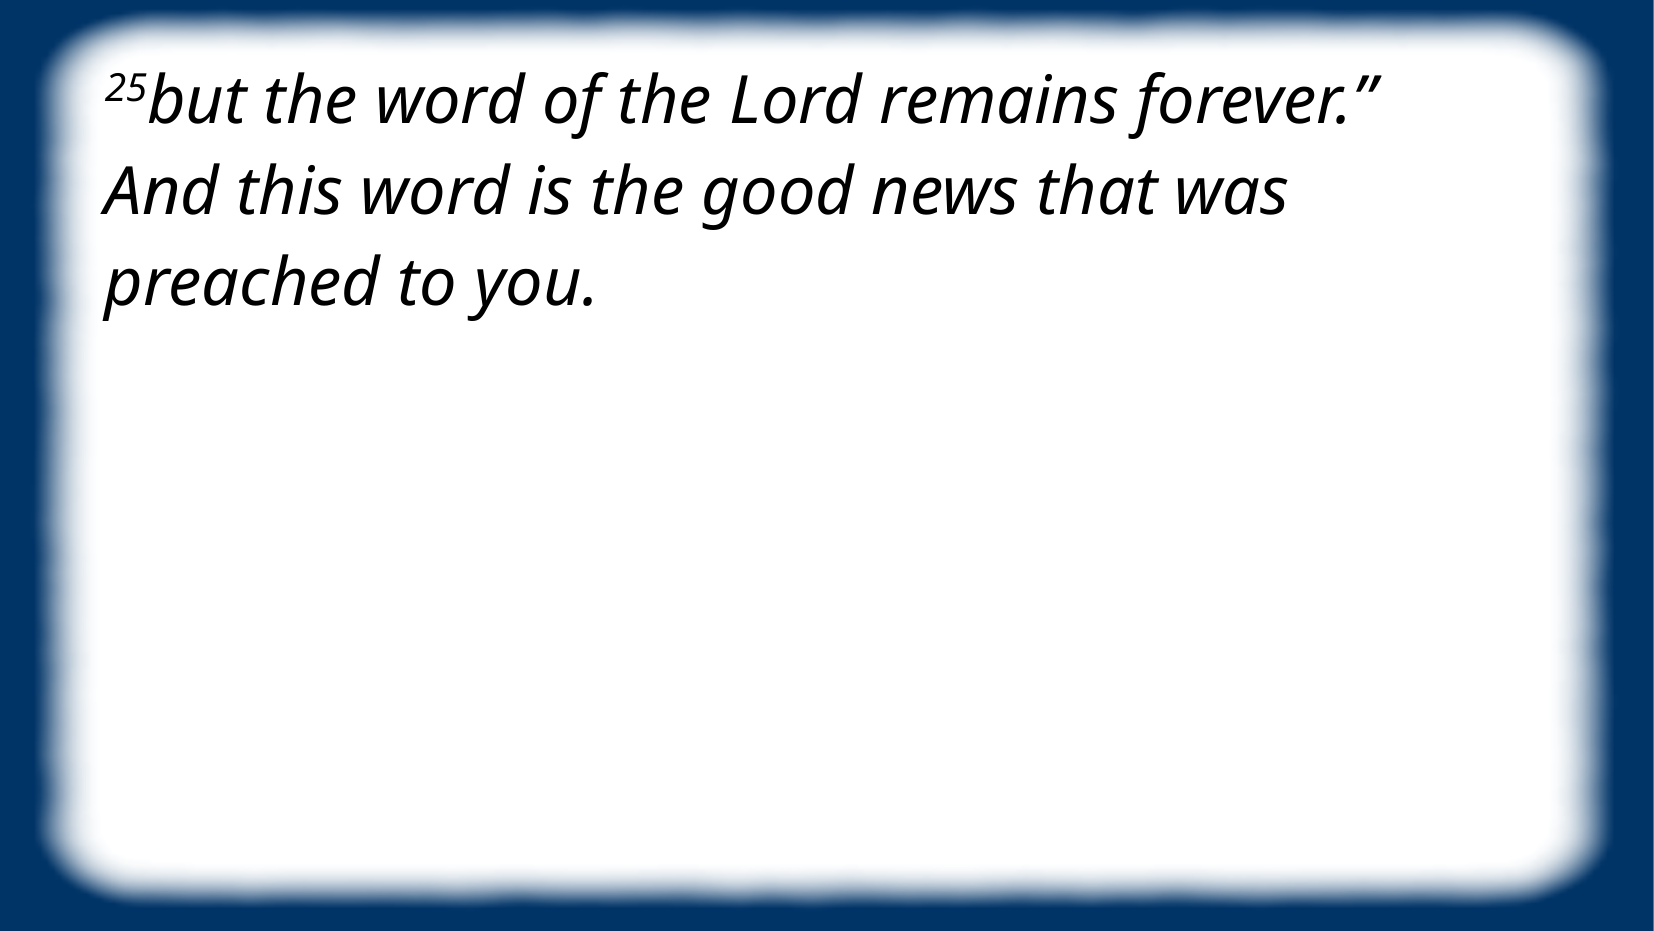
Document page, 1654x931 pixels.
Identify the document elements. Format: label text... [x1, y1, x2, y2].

picture [0, 0, 1654, 931]
text_box 25but the word of the Lord remains forever.” And this word is the good news that was preached to you. [90, 45, 1546, 327]
